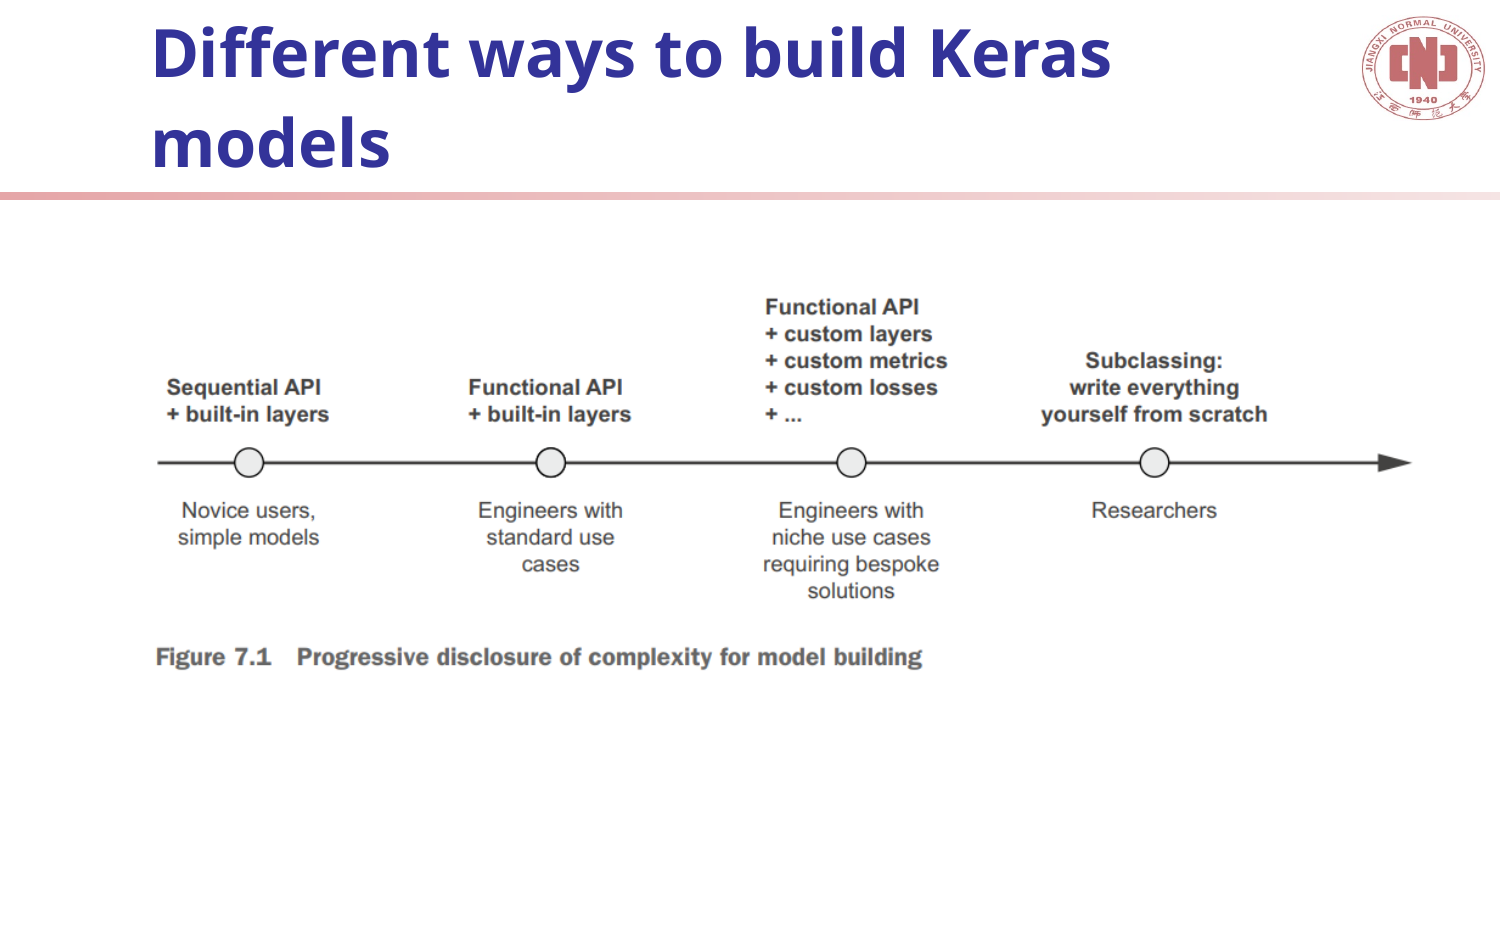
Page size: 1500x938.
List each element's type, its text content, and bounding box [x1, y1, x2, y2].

title Different ways to build Keras models [150, 99, 1351, 188]
picture [1360, 15, 1486, 121]
picture [150, 289, 1426, 676]
